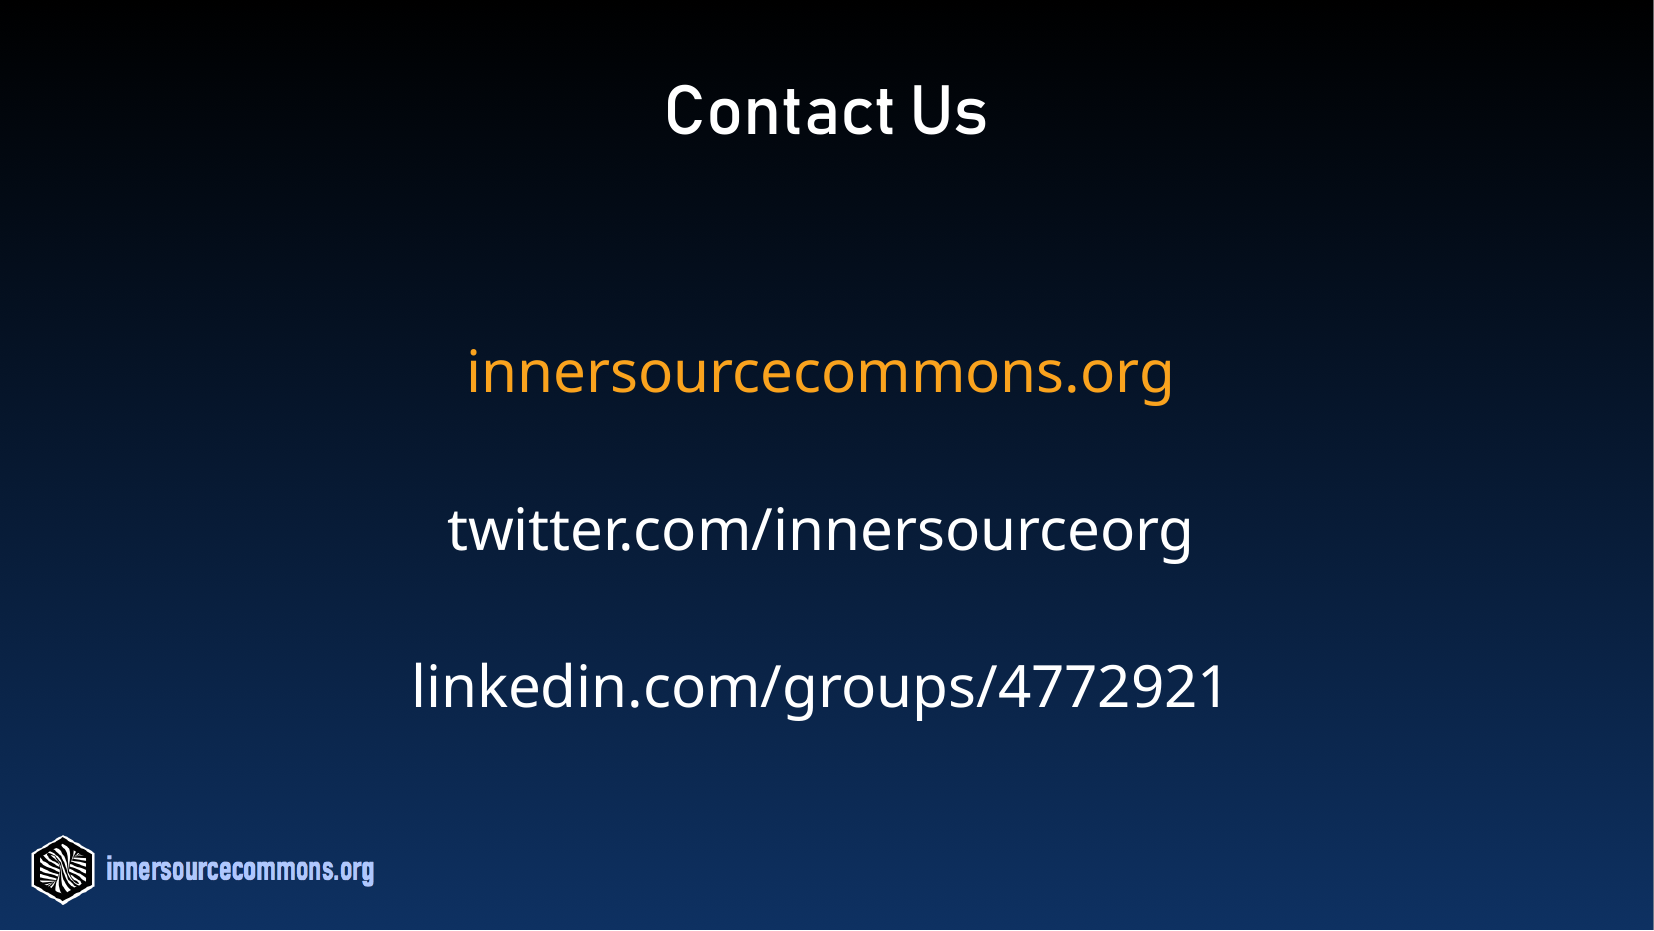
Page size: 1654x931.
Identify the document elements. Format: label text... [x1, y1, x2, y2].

list innersourcecommons.org twitter.com/innersourceorg linkedin.com/groups/4772921 [76, 229, 1565, 769]
picture [0, 0, 1654, 930]
title Contact Us [82, 37, 1571, 193]
